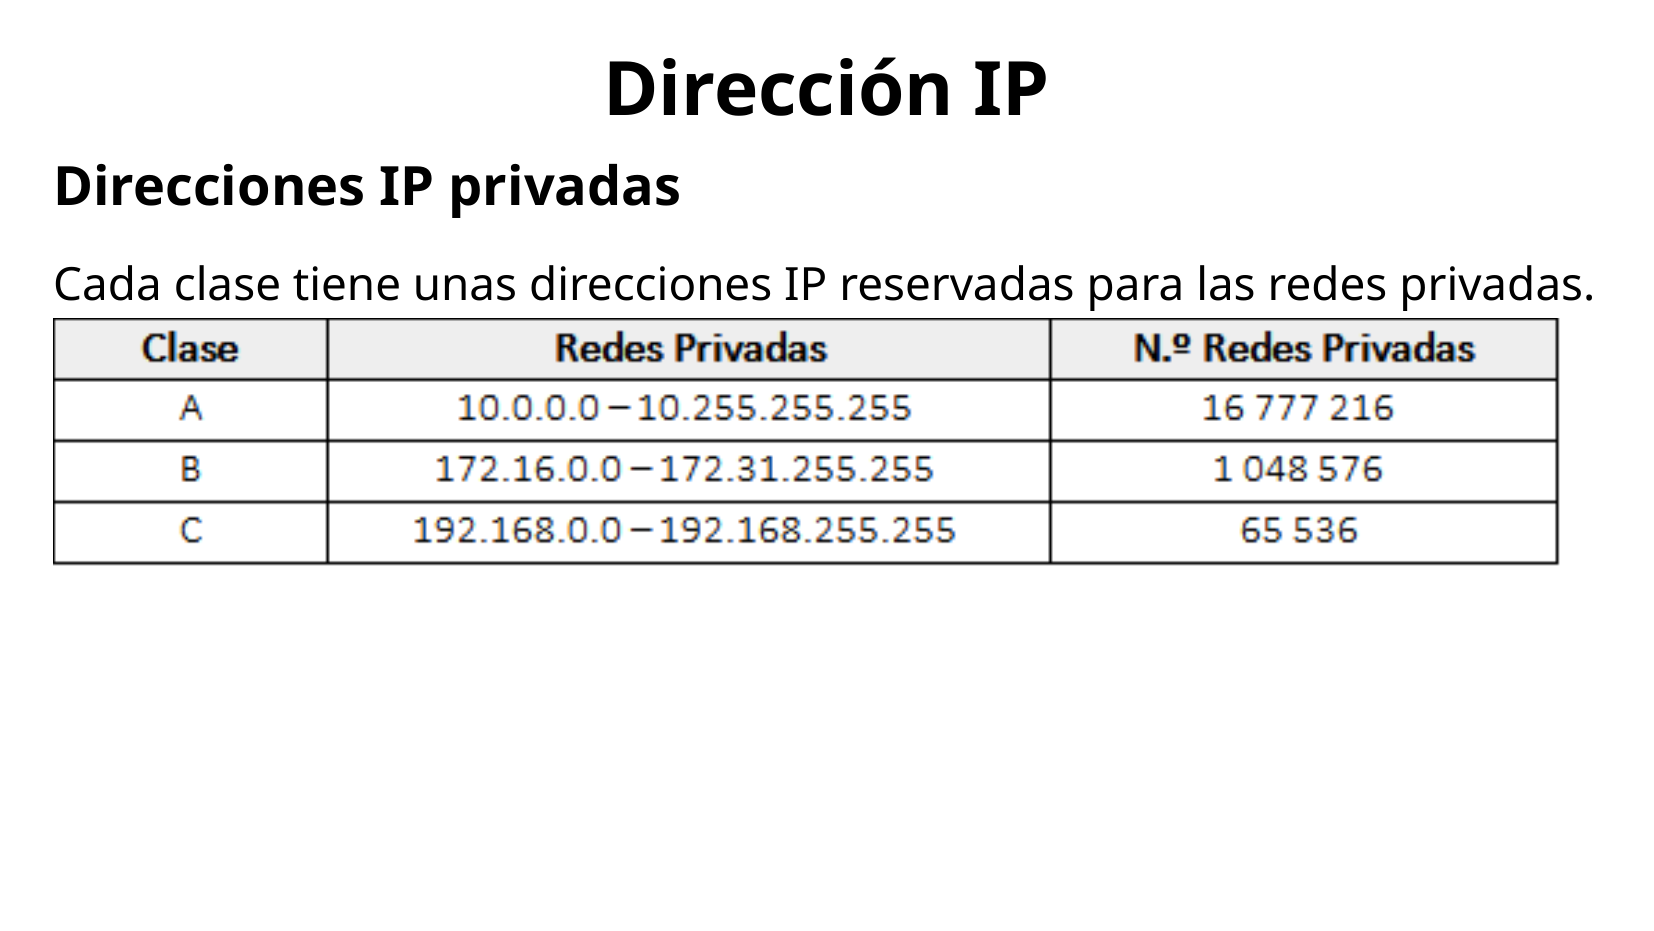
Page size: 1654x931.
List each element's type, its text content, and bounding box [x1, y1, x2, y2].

list Direcciones IP privadas Cada clase tiene unas direcciones IP reservadas para las redes privadas. [53, 147, 1607, 827]
title Dirección IP [82, 31, 1571, 142]
picture [53, 318, 1565, 571]
